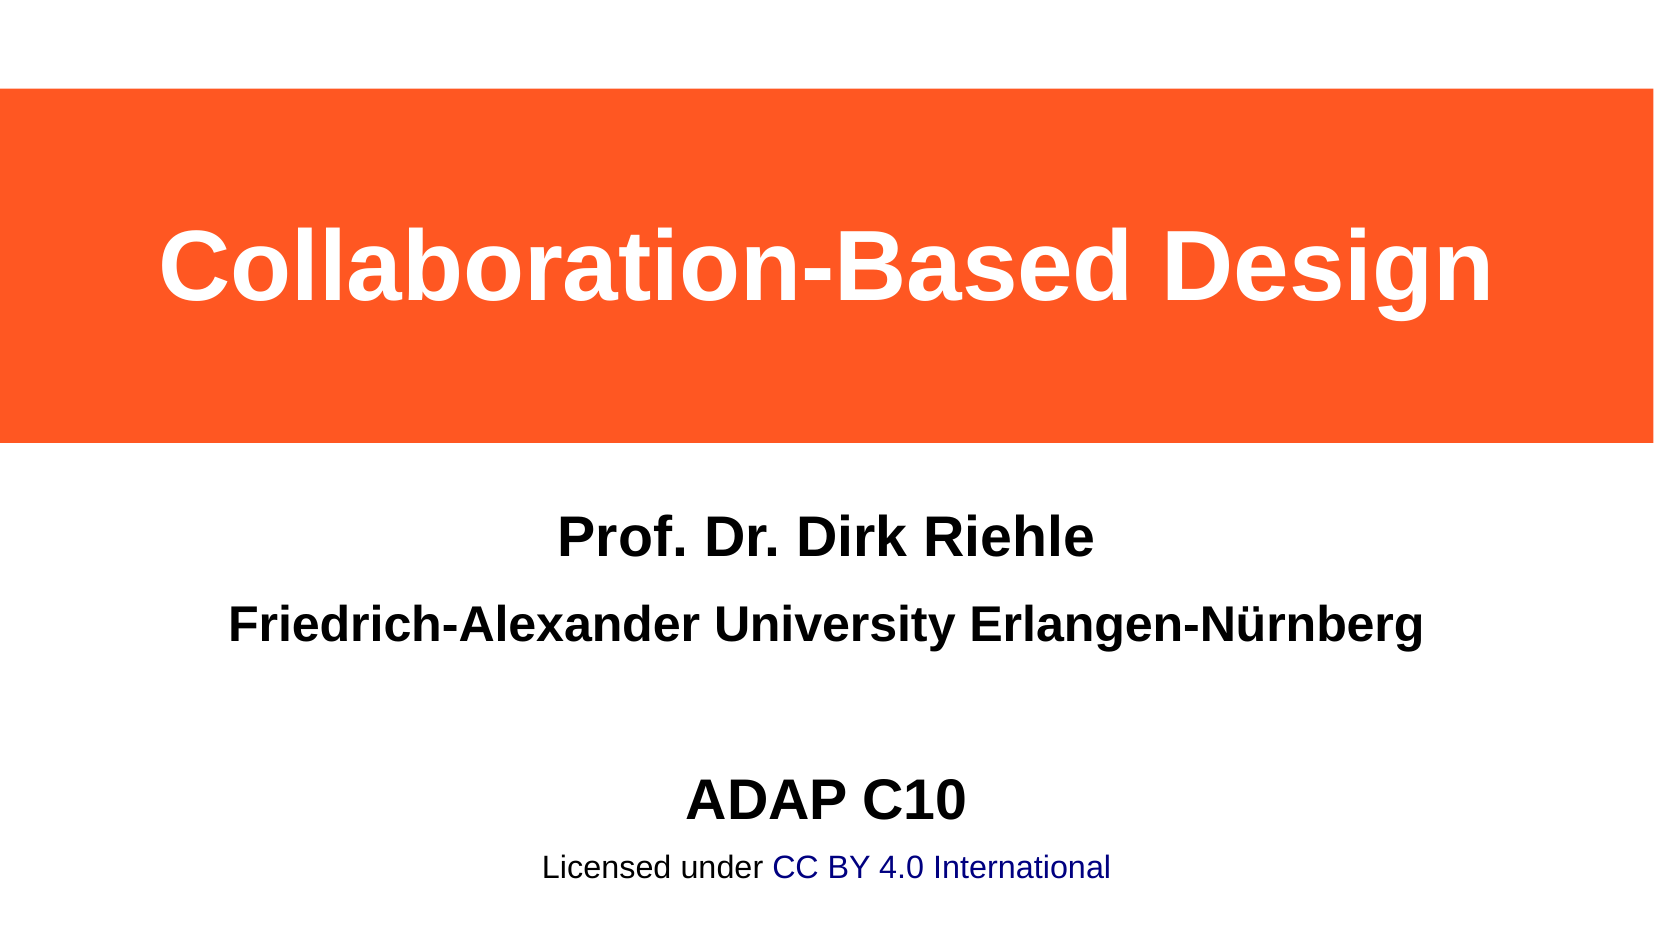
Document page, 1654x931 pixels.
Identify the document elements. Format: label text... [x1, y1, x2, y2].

title Collaboration-Based Design [0, 88, 1654, 443]
subtitle Prof. Dr. Dirk Riehle Friedrich-Alexander University Erlangen-Nürnberg ADAP C10 Licensed under CC BY 4.0 International [29, 472, 1625, 886]
